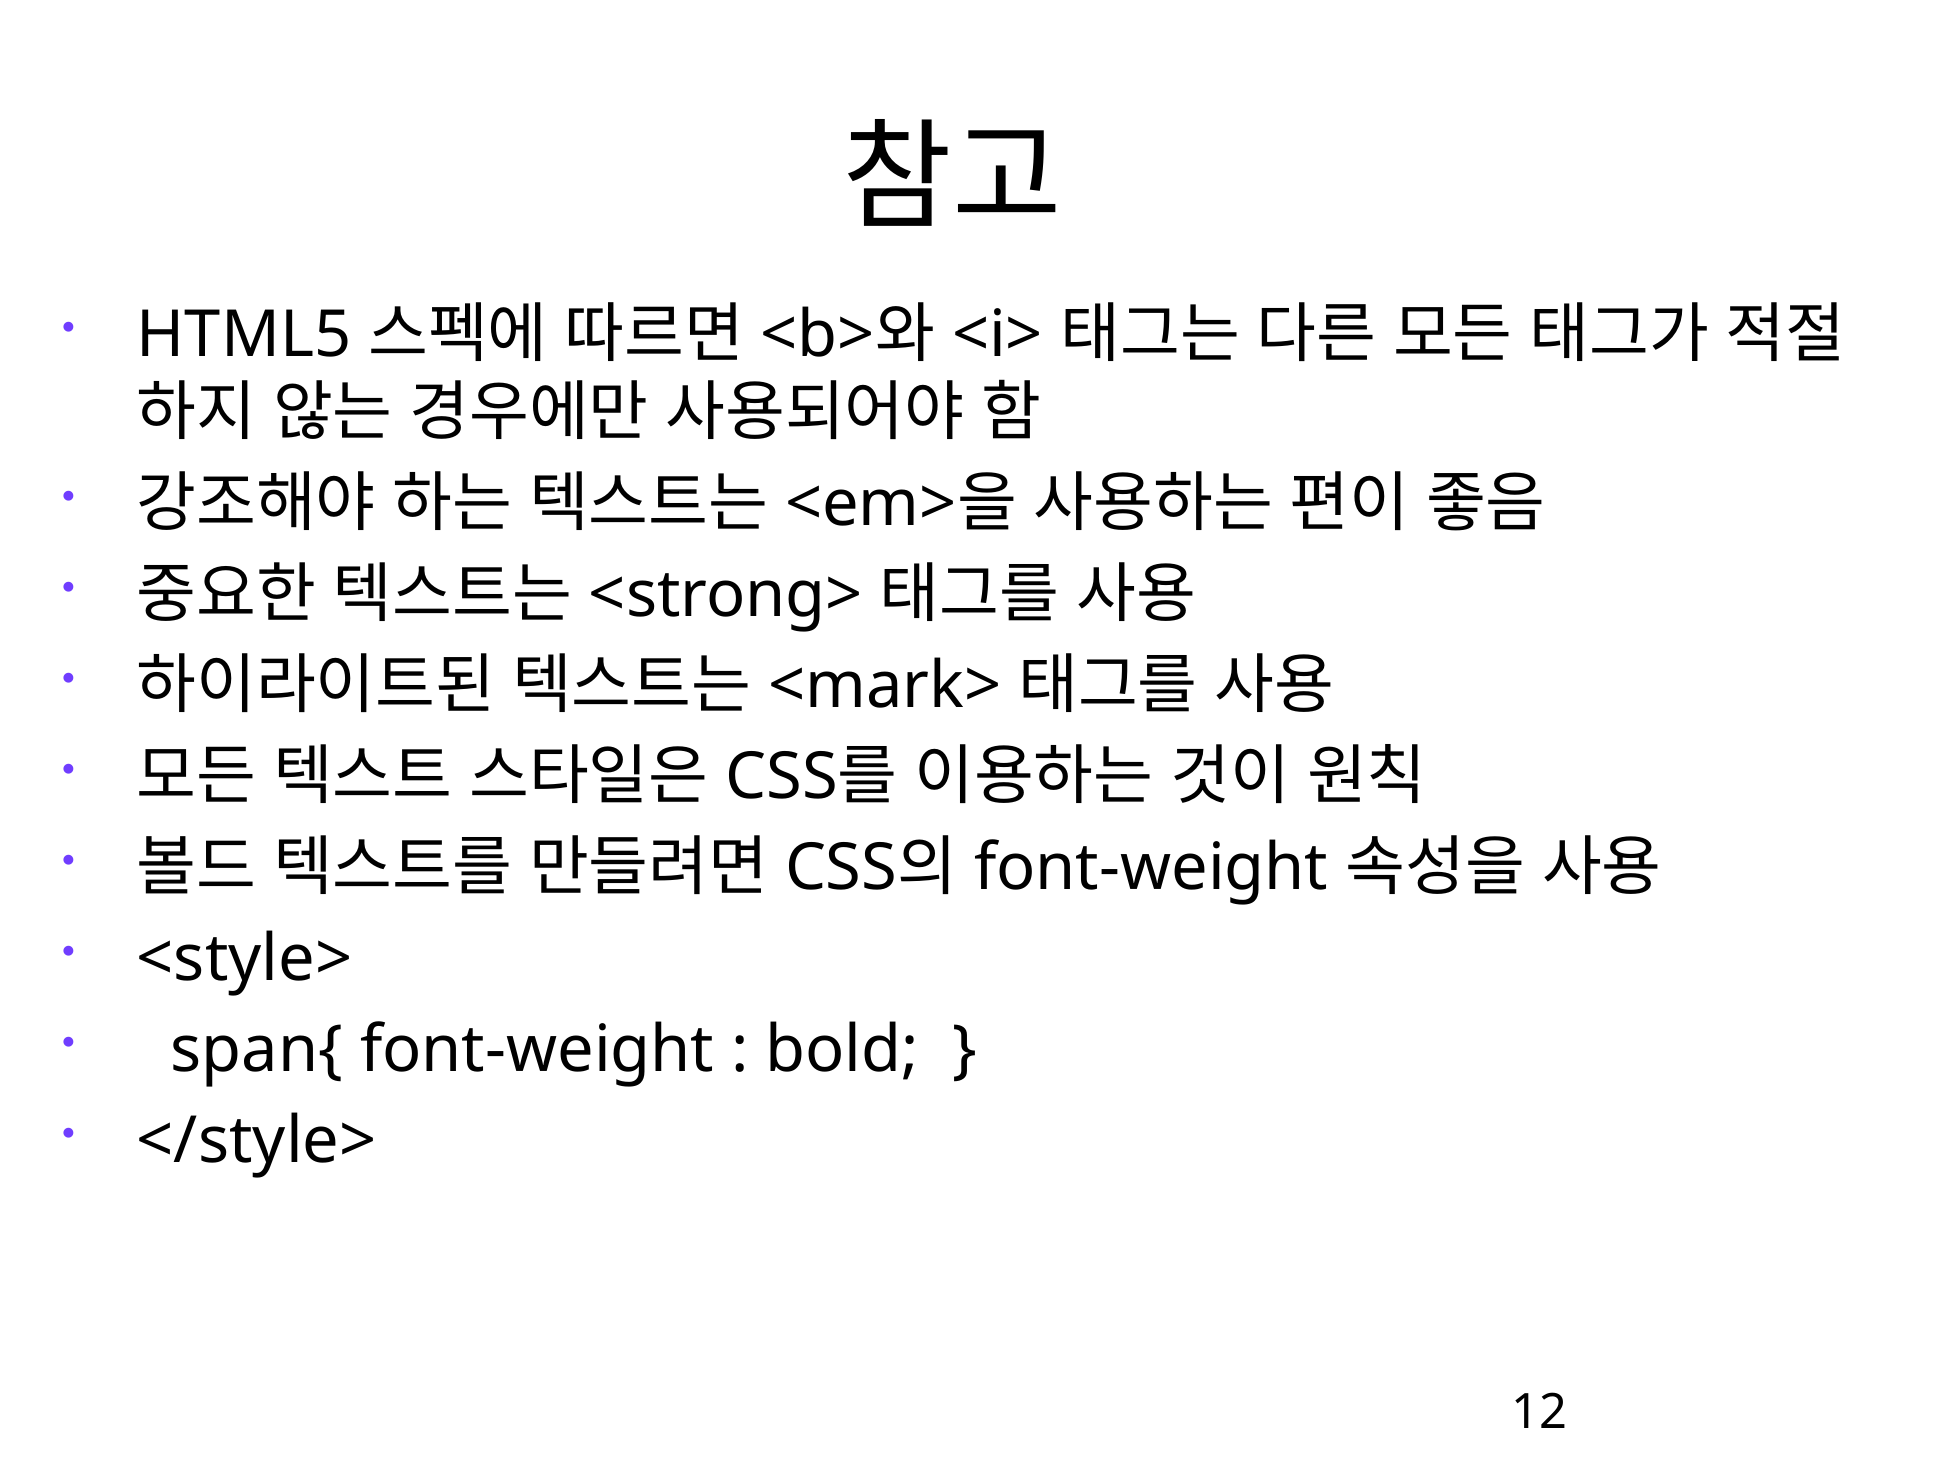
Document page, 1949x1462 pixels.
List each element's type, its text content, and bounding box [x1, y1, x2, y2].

list HTML5 스펙에 따르면 <b>와 <i> 태그는 다른 모든 태그가 적절하지 않는 경우에만 사용되어야 함 강조해야 하는 텍스트는 <em>을 사용하는 편이 좋음 중요한 텍스트는 <strong> 태그를 사용 하이라이트된 텍스트는 <mark> 태그를 사용 모든 텍스트 스타일은 CSS를 이용하는 것이 원칙 볼드 텍스트를 만들려면 CSS의 font-weight 속성을 사용 <style> span{ font-weight : bold; } </style> [48, 284, 1897, 1343]
title 참고 [156, 92, 1749, 255]
slide_number <숫자> [1496, 1372, 1899, 1462]
